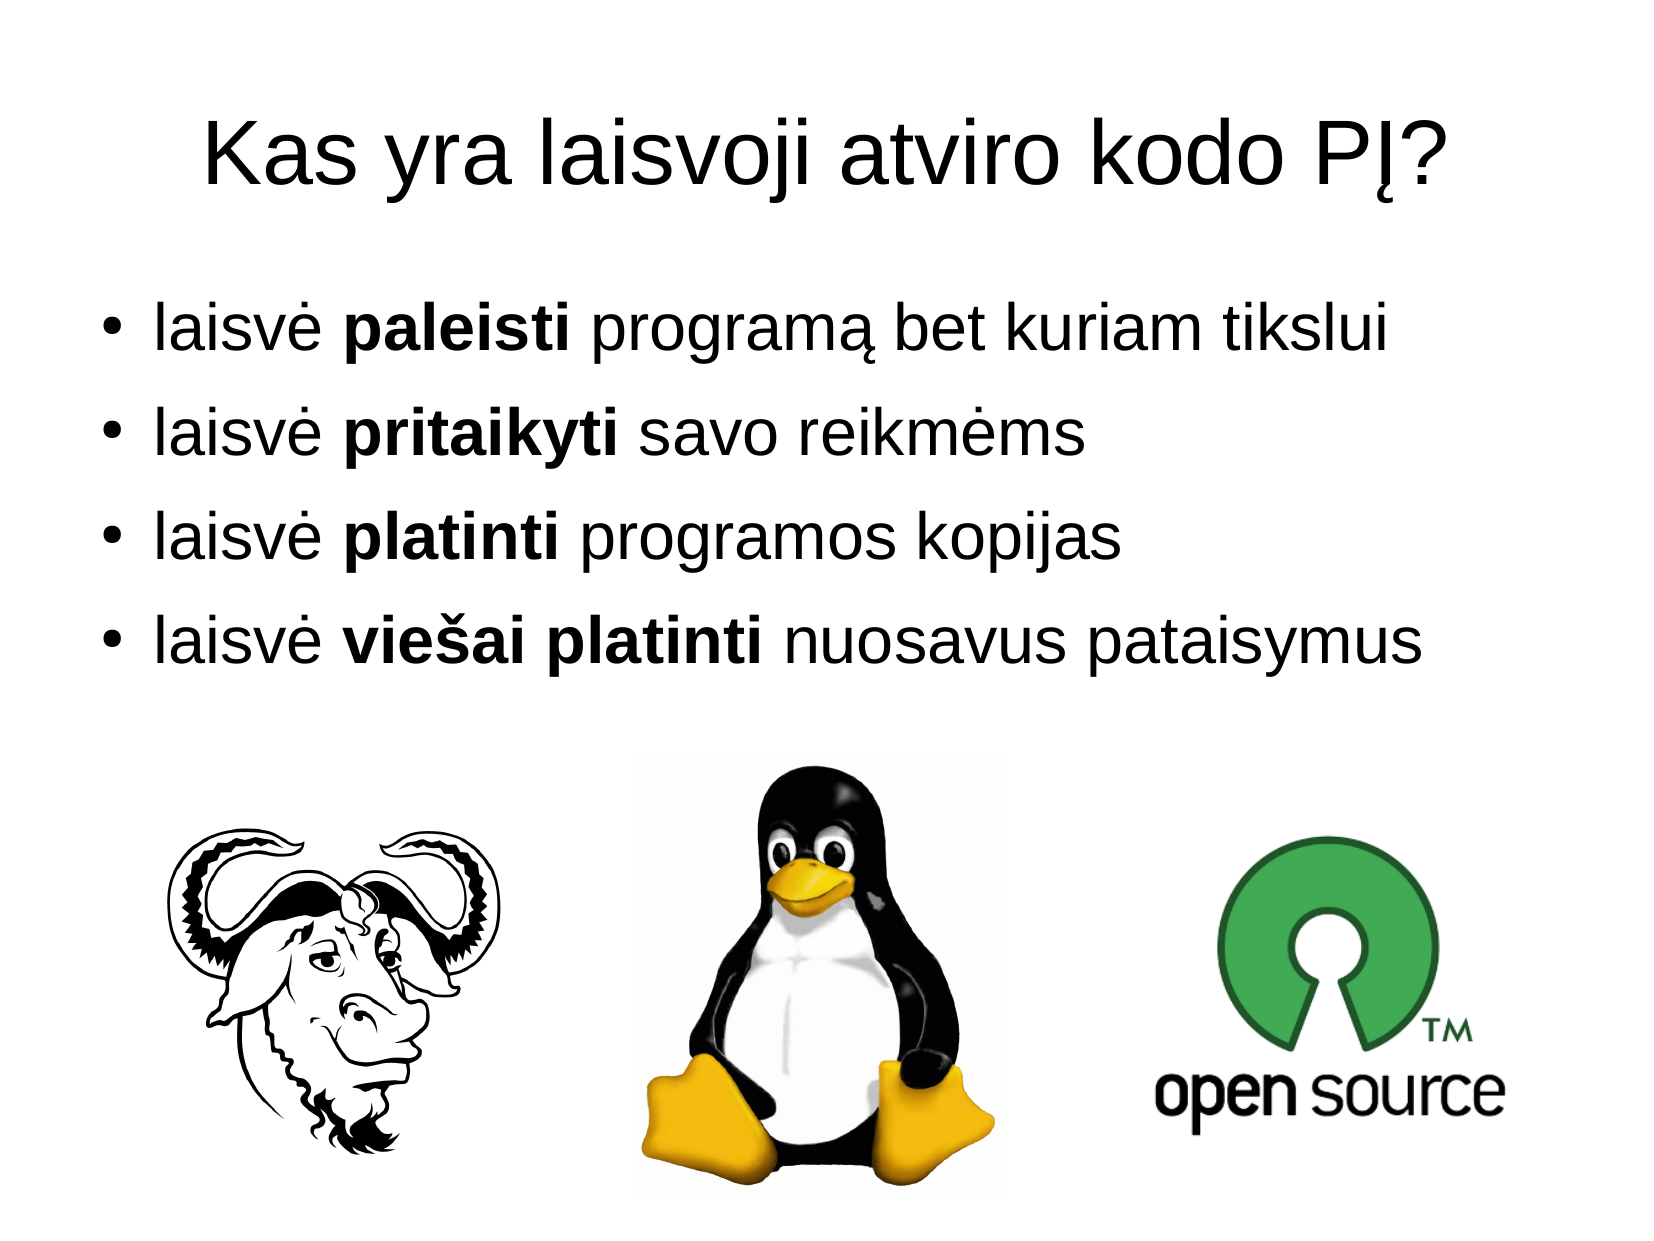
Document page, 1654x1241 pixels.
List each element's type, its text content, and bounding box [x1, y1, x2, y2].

list laisvė paleisti programą bet kuriam tikslui laisvė pritaikyti savo reikmėms laisvė platinti programos kopijas laisvė viešai platinti nuosavus pataisymus [82, 290, 1571, 1109]
title Kas yra laisvoji atviro kodo PĮ? [82, 49, 1571, 257]
picture [1134, 816, 1527, 1156]
picture [634, 757, 1004, 1196]
picture [161, 819, 507, 1163]
